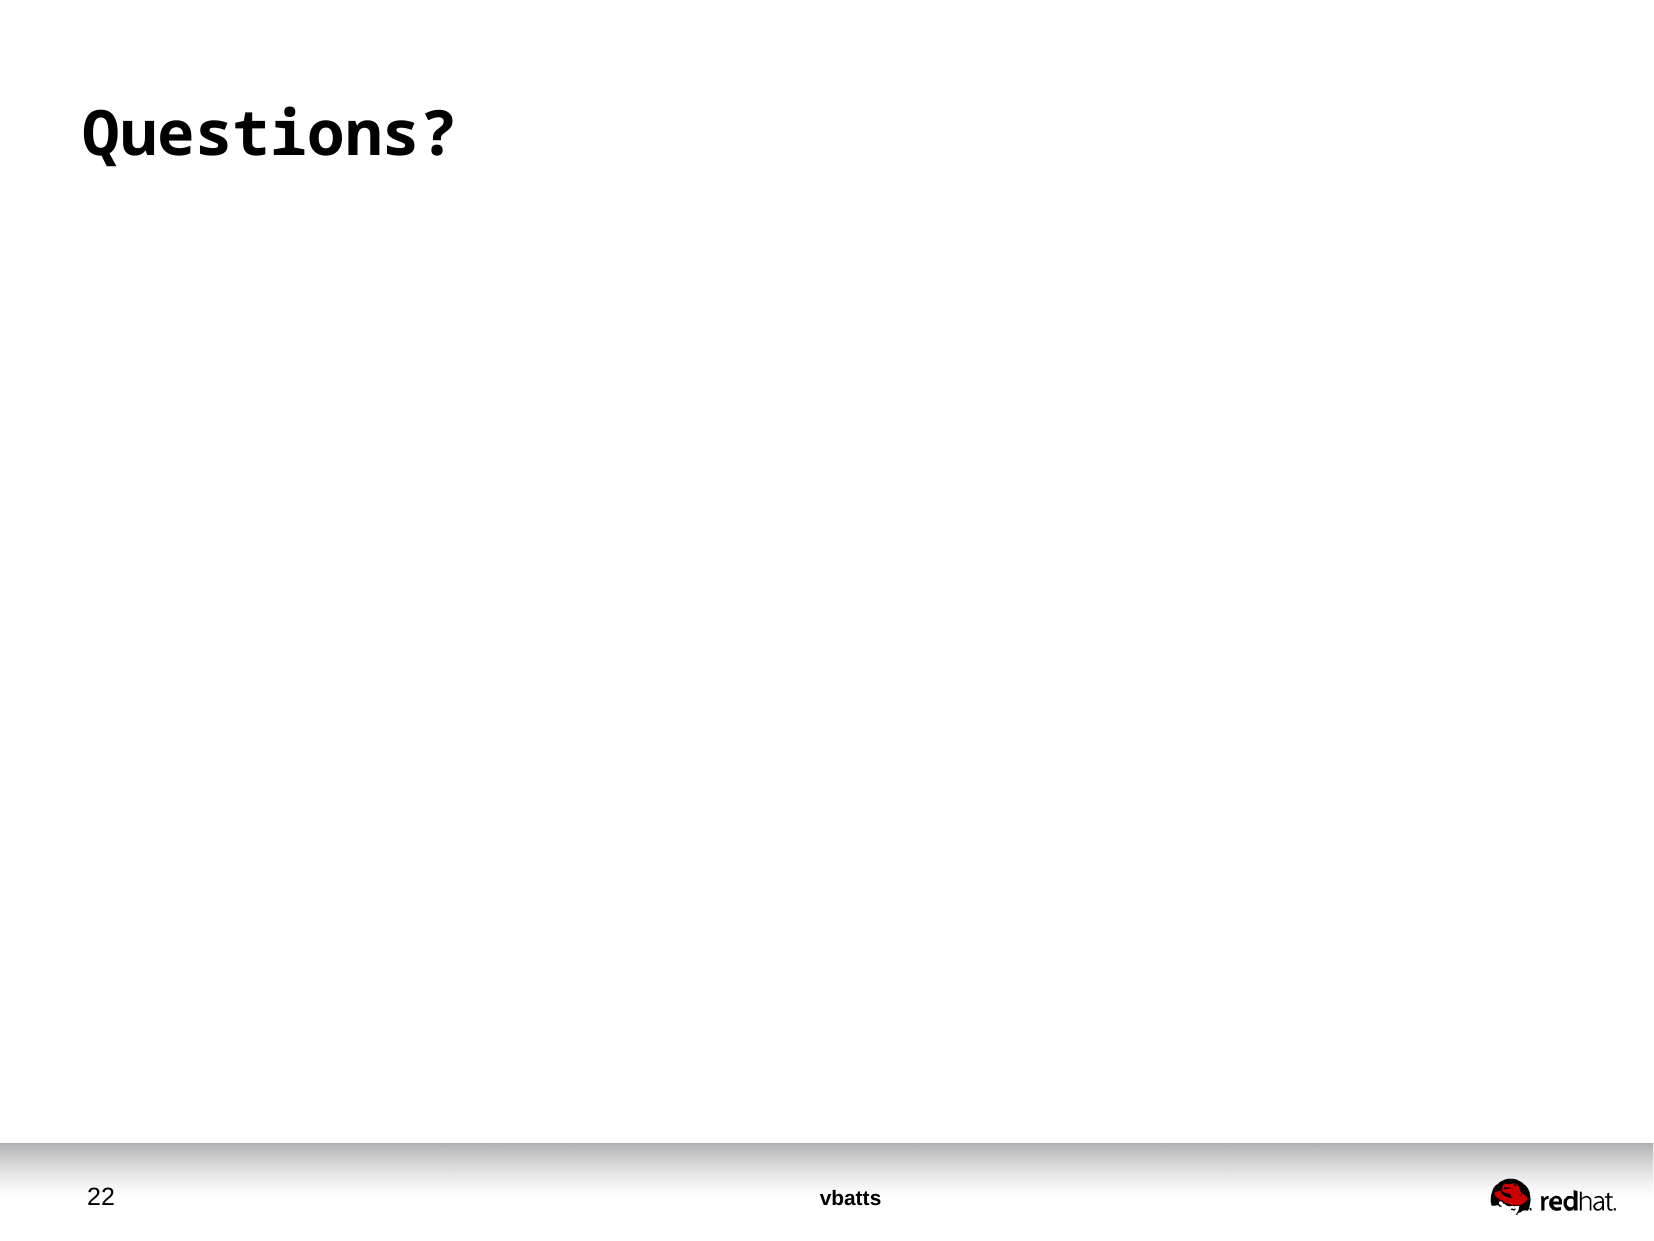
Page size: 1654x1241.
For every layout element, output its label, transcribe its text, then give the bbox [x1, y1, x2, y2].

title Questions? [82, 37, 1571, 226]
picture [0, 1143, 1654, 1241]
